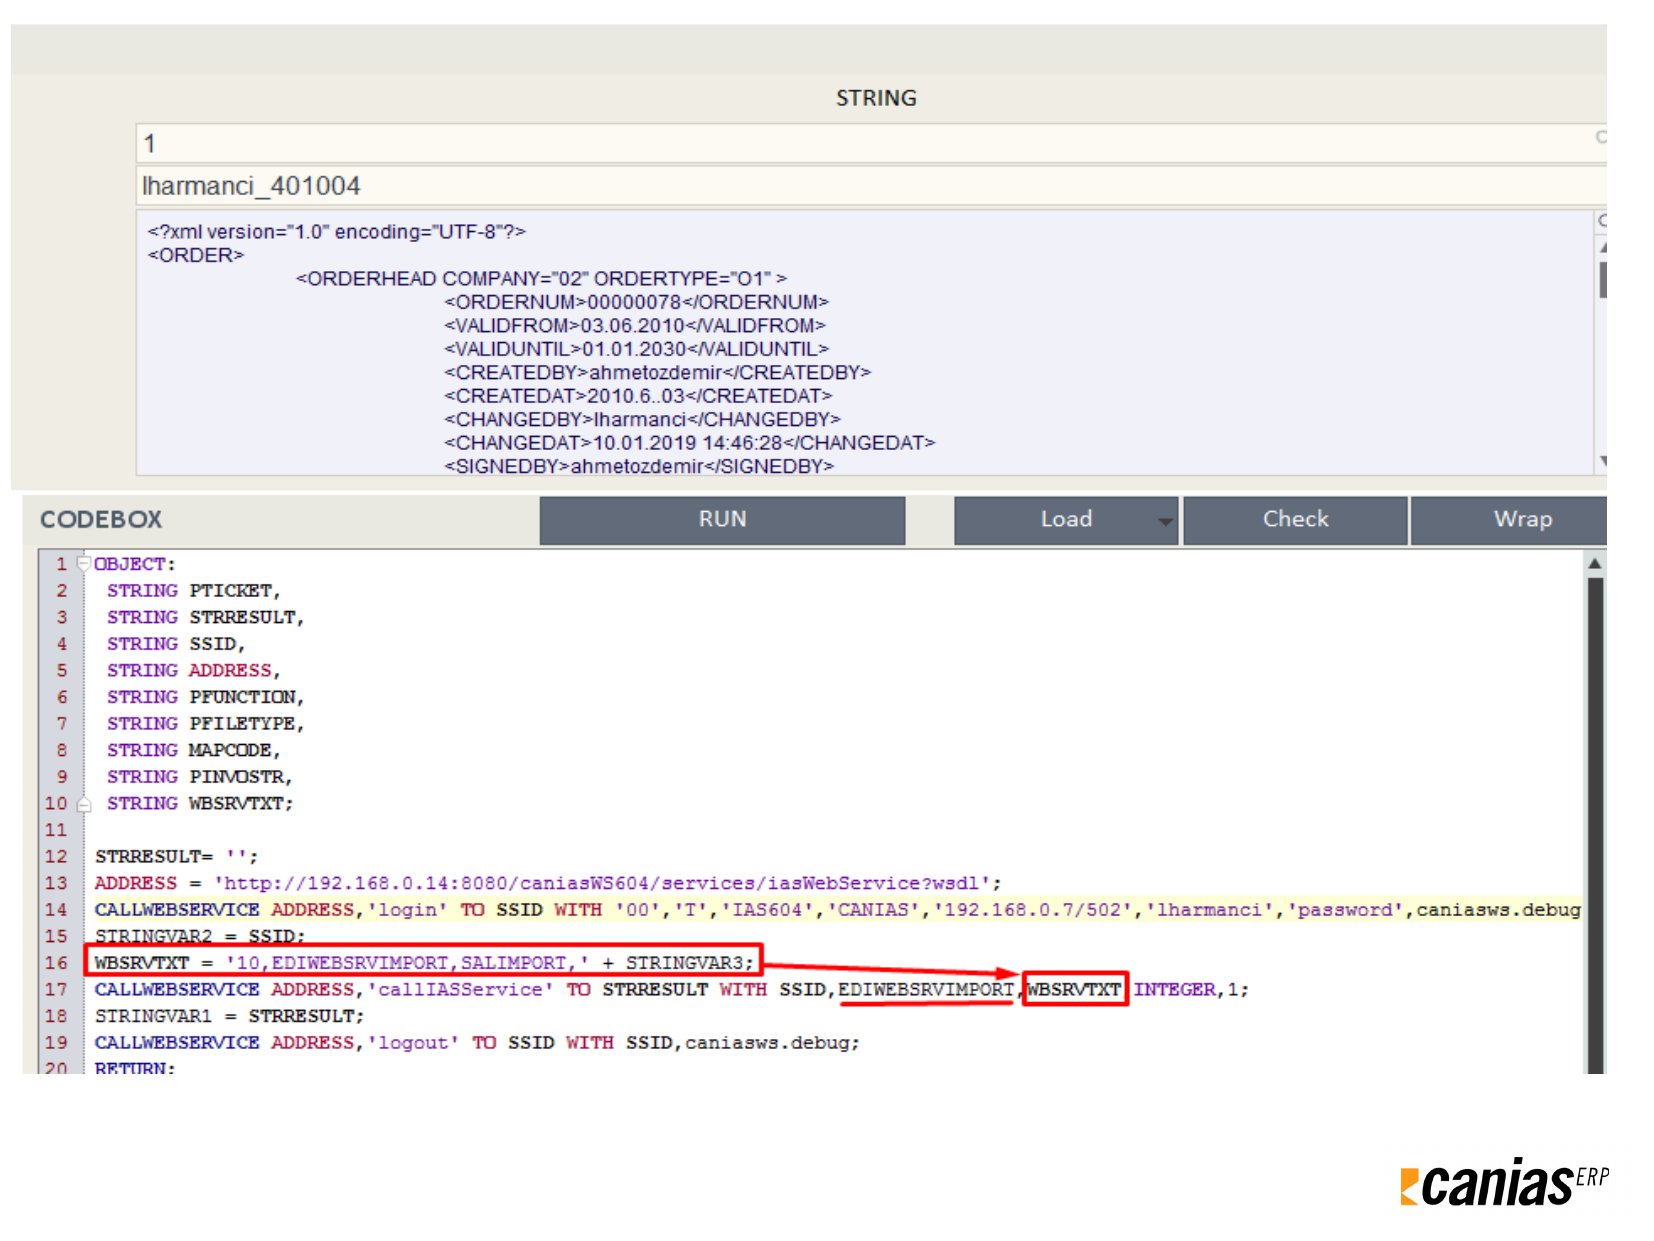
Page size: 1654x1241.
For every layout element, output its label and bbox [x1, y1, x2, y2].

picture [1375, 1139, 1635, 1223]
picture [11, 23, 1607, 1074]
